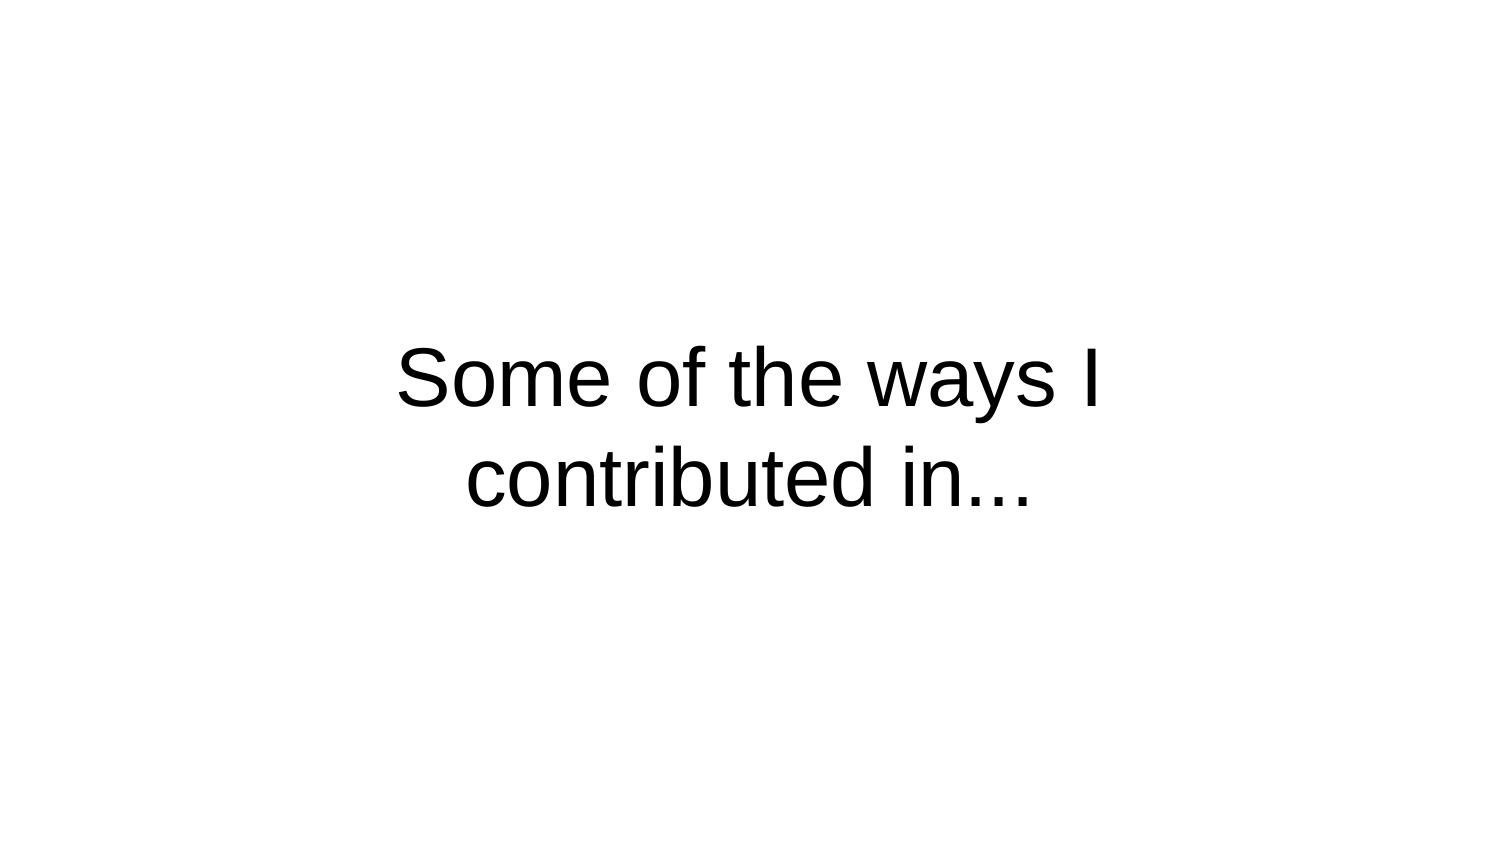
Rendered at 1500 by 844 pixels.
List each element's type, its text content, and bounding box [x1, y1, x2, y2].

text_box Some of the ways I contributed in... [324, 308, 1176, 536]
